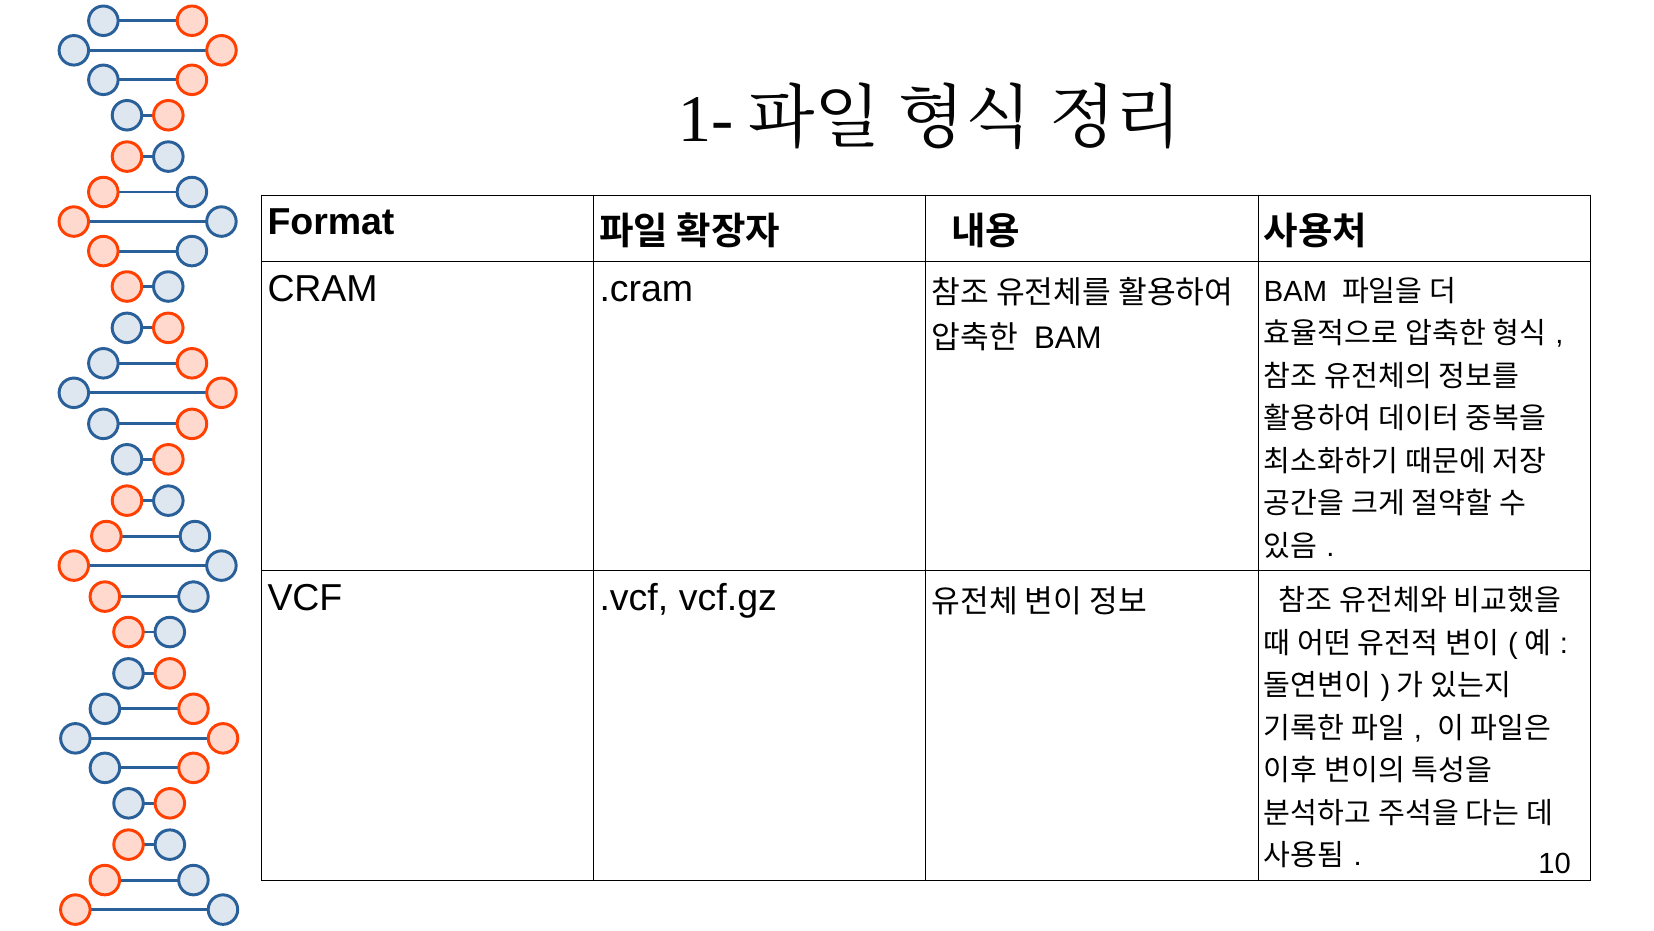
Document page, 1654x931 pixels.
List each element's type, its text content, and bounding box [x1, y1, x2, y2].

table_header Format [262, 196, 593, 261]
table_cell CRAM [262, 262, 593, 570]
table_cell BAM 파일을 더 효율적으로 압축한 형식, 참조 유전체의 정보를 활용하여 데이터 중복을 최소화하기 때문에 저장 공간을 크게 절약할 수 있음. [1259, 262, 1590, 570]
table_cell 참조 유전체와 비교했을 때 어떤 유전적 변이(예: 돌연변이)가 있는지 기록한 파일, 이 파일은 이후 변이의 특성을 분석하고 주석을 다는 데 사용됨. [1259, 571, 1590, 880]
table_cell VCF [262, 571, 593, 880]
table_header 내용 [926, 196, 1258, 261]
table_header 사용처 [1259, 196, 1590, 261]
table_cell 유전체 변이 정보 [926, 571, 1258, 880]
title 1-파일 형식 정리 [265, 35, 1595, 189]
table_header 파일 확장자 [594, 196, 925, 261]
table_cell .cram [594, 262, 925, 570]
table_cell .vcf, vcf.gz [594, 571, 925, 880]
table_cell 참조 유전체를 활용하여 압축한 BAM [926, 262, 1258, 570]
